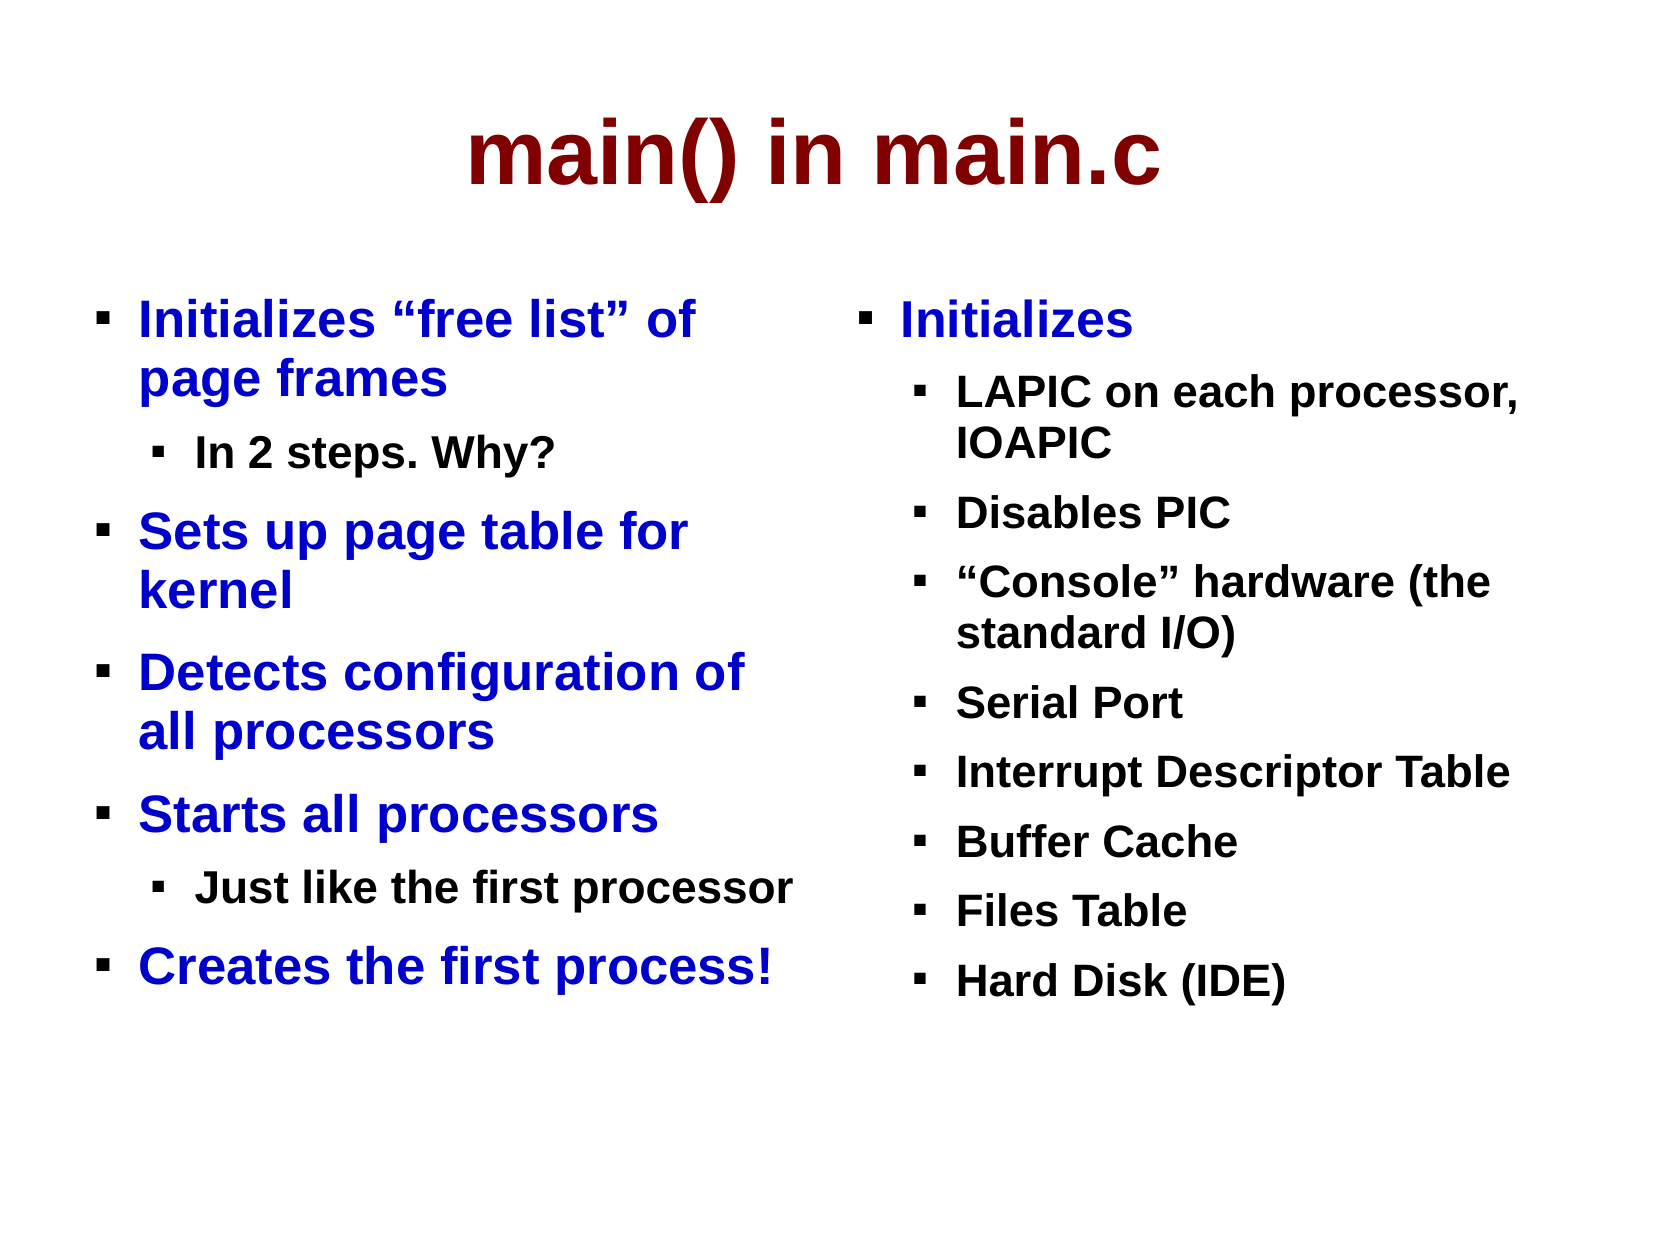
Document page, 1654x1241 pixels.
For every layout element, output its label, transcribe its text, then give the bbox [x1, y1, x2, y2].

list Initializes “free list” of page frames In 2 steps. Why? Sets up page table for kernel Detects configuration of all processors Starts all processors Just like the first processor Creates the first process! [82, 290, 809, 1010]
list Initializes LAPIC on each processor, IOAPIC Disables PIC “Console” hardware (the standard I/O) Serial Port Interrupt Descriptor Table Buffer Cache Files Table Hard Disk (IDE) [845, 290, 1572, 1010]
title main() in main.c [82, 49, 1571, 257]
